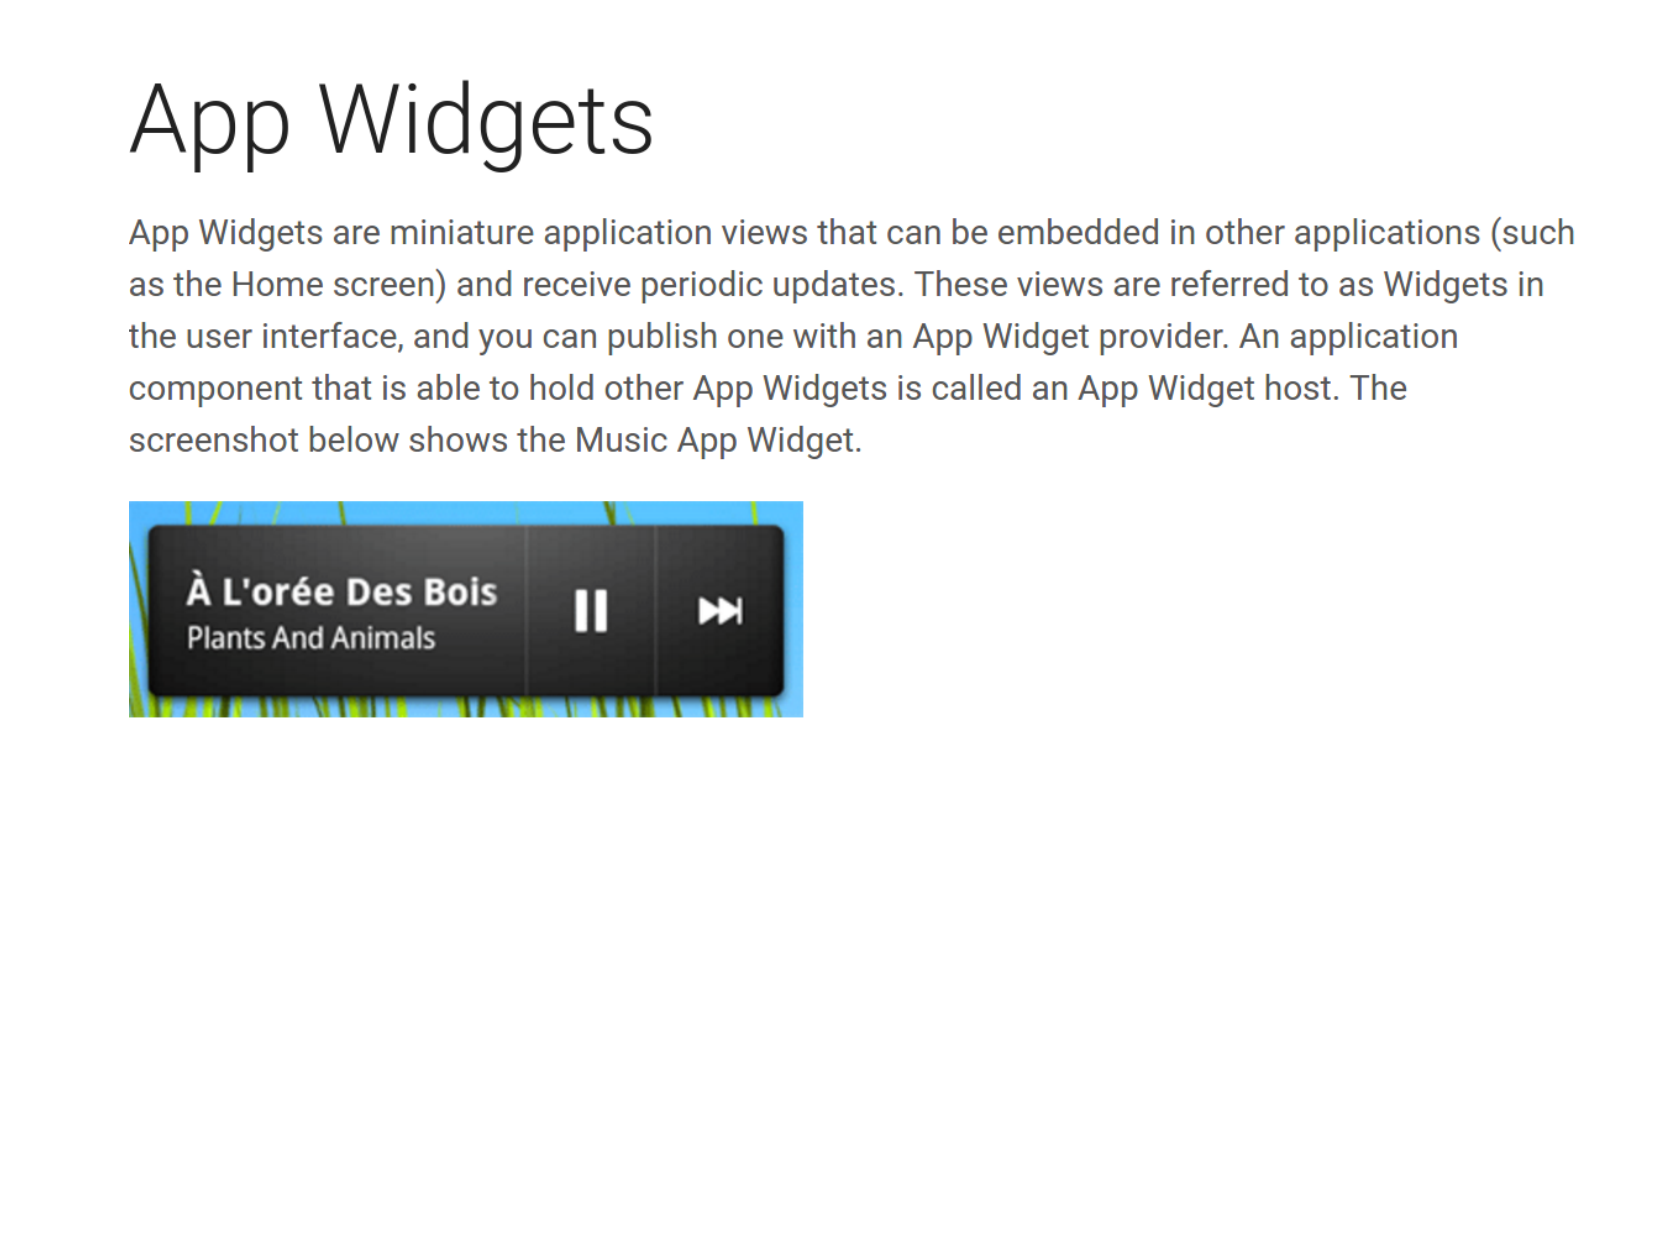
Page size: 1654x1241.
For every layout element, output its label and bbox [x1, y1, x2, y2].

picture [129, 70, 1594, 720]
